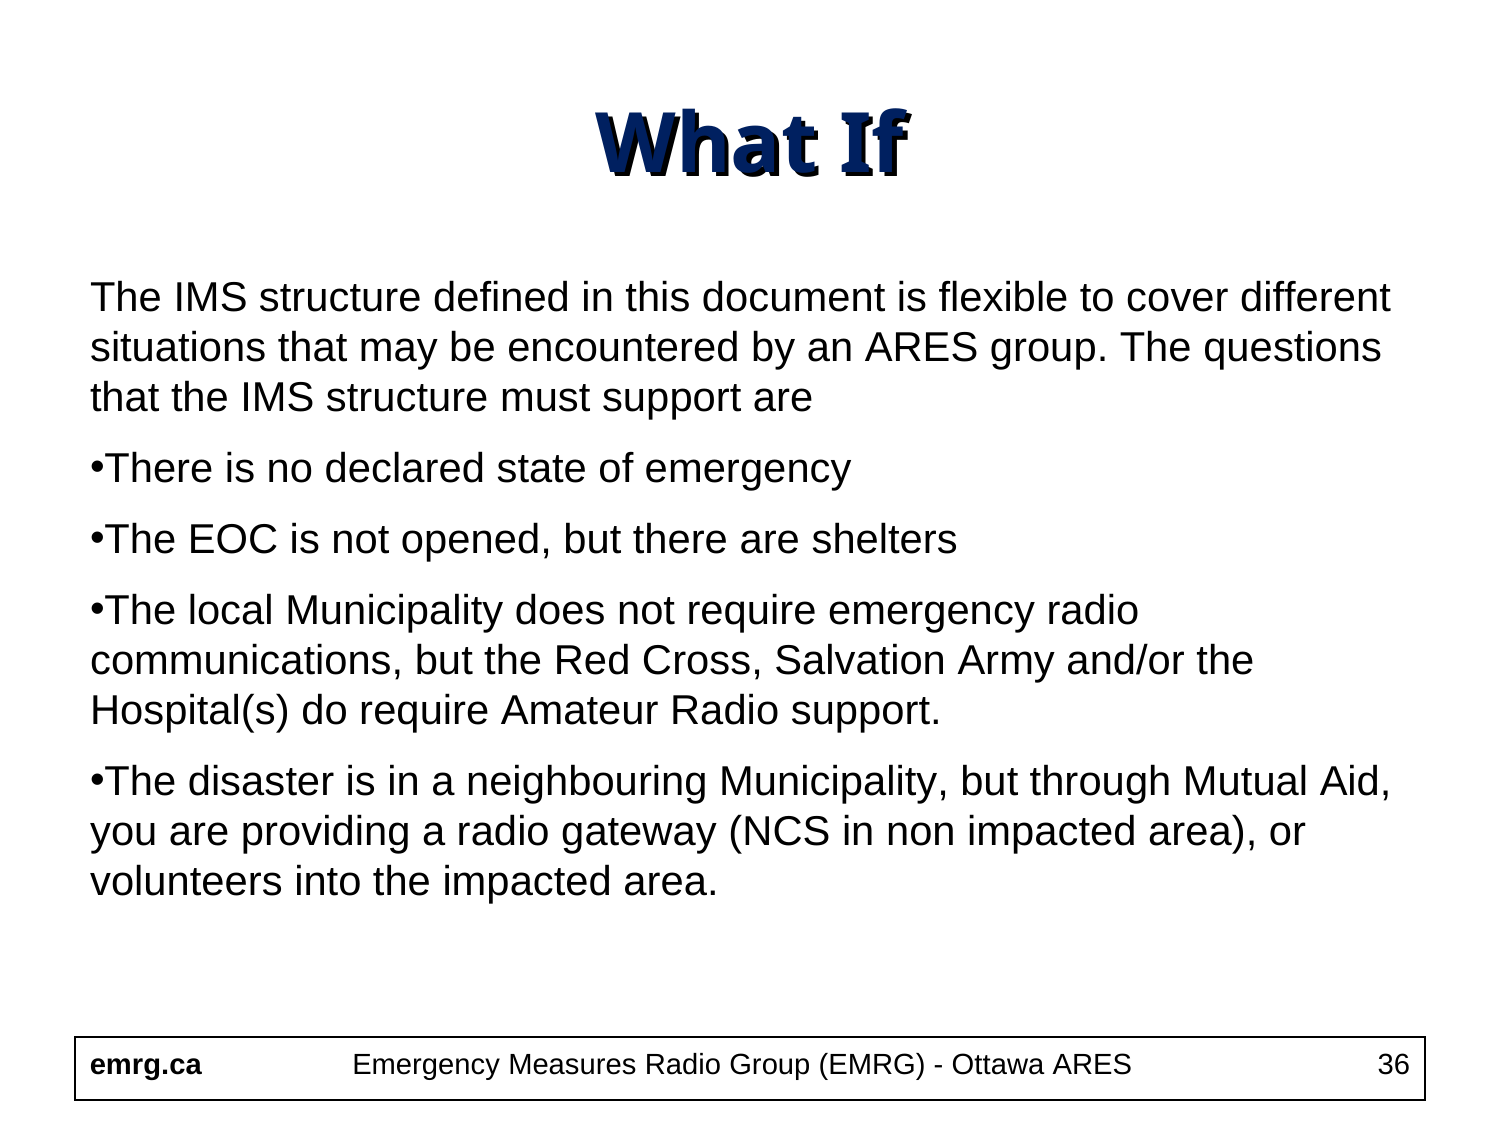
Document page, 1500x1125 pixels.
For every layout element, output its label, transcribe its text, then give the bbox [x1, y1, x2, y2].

text_box Emergency Measures Radio Group (EMRG) - Ottawa ARES [247, 1037, 1238, 1103]
list The IMS structure defined in this document is flexible to cover different situations that may be encountered by an ARES group. The questions that the IMS structure must support are There is no declared state of emergency The EOC is not opened, but there are shelters The local Municipality does not require emergency radio communications, but the Red Cross, Salvation Army and/or the Hospital(s) do require Amateur Radio support. The disaster is in a neighbouring Municipality, but through Mutual Aid, you are providing a radio gateway (NCS in non impacted area), or volunteers into the impacted area. [75, 262, 1426, 1005]
text_box <number> [1246, 1037, 1426, 1103]
title What If [75, 45, 1426, 233]
